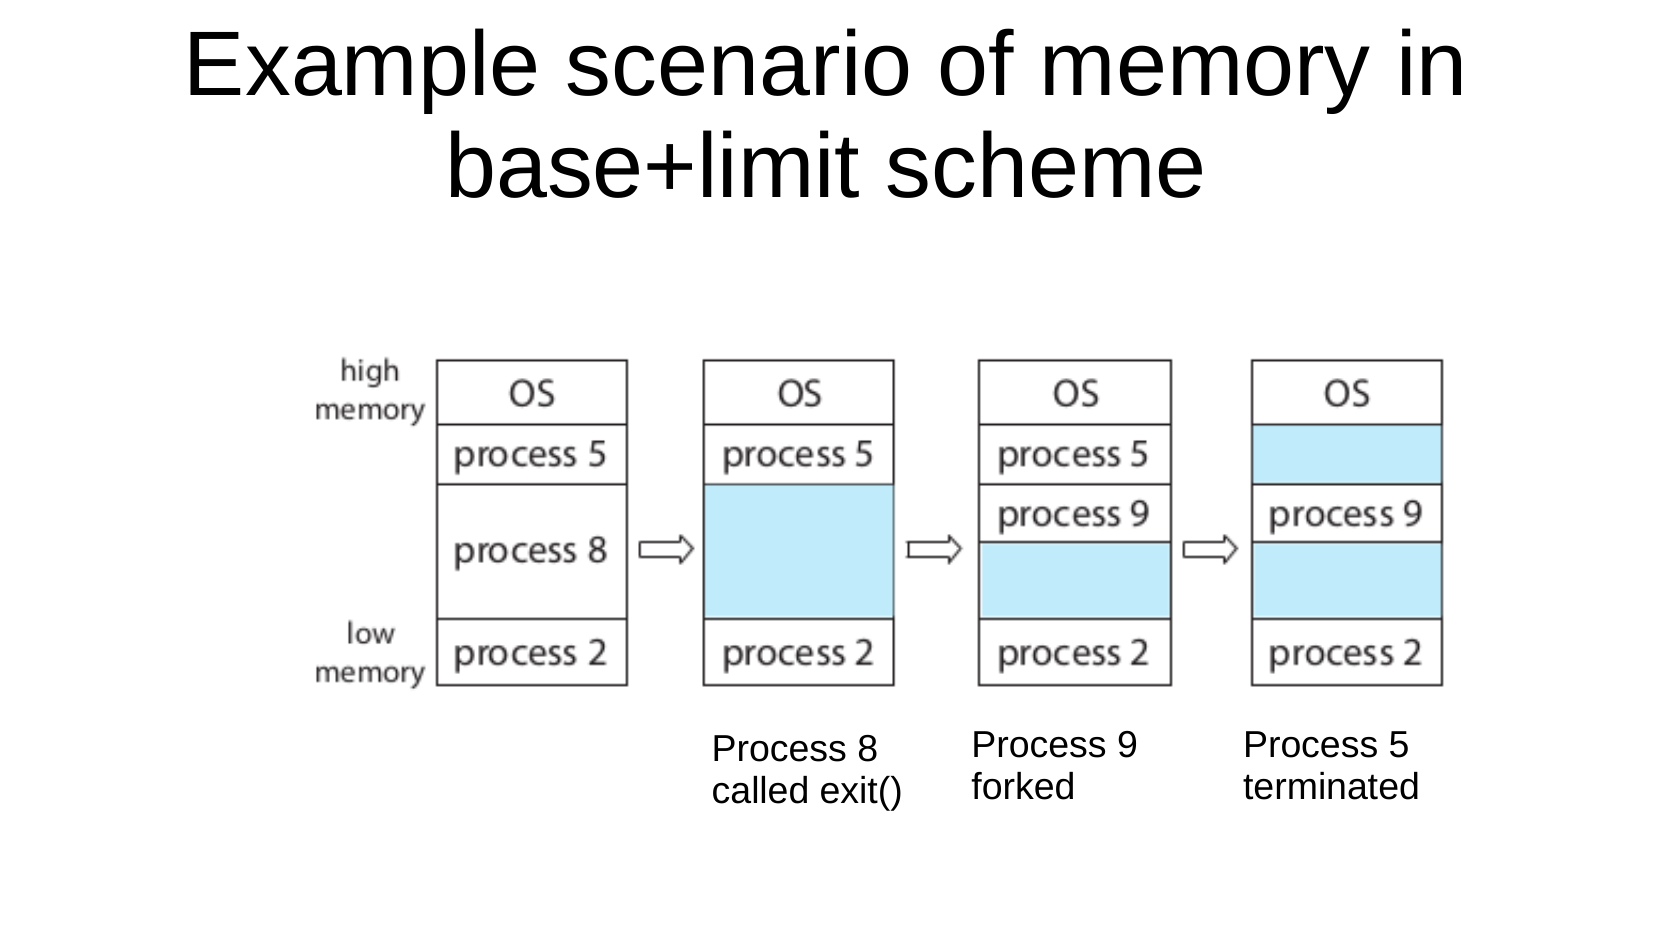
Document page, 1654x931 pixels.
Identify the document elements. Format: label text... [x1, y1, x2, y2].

text_box Process 5 terminated [1228, 716, 1453, 815]
text_box Process 8 called exit() [696, 720, 922, 820]
text_box Process 9 forked [956, 716, 1182, 815]
picture [236, 283, 1514, 721]
title Example scenario of memory in base+limit scheme [82, 12, 1571, 218]
